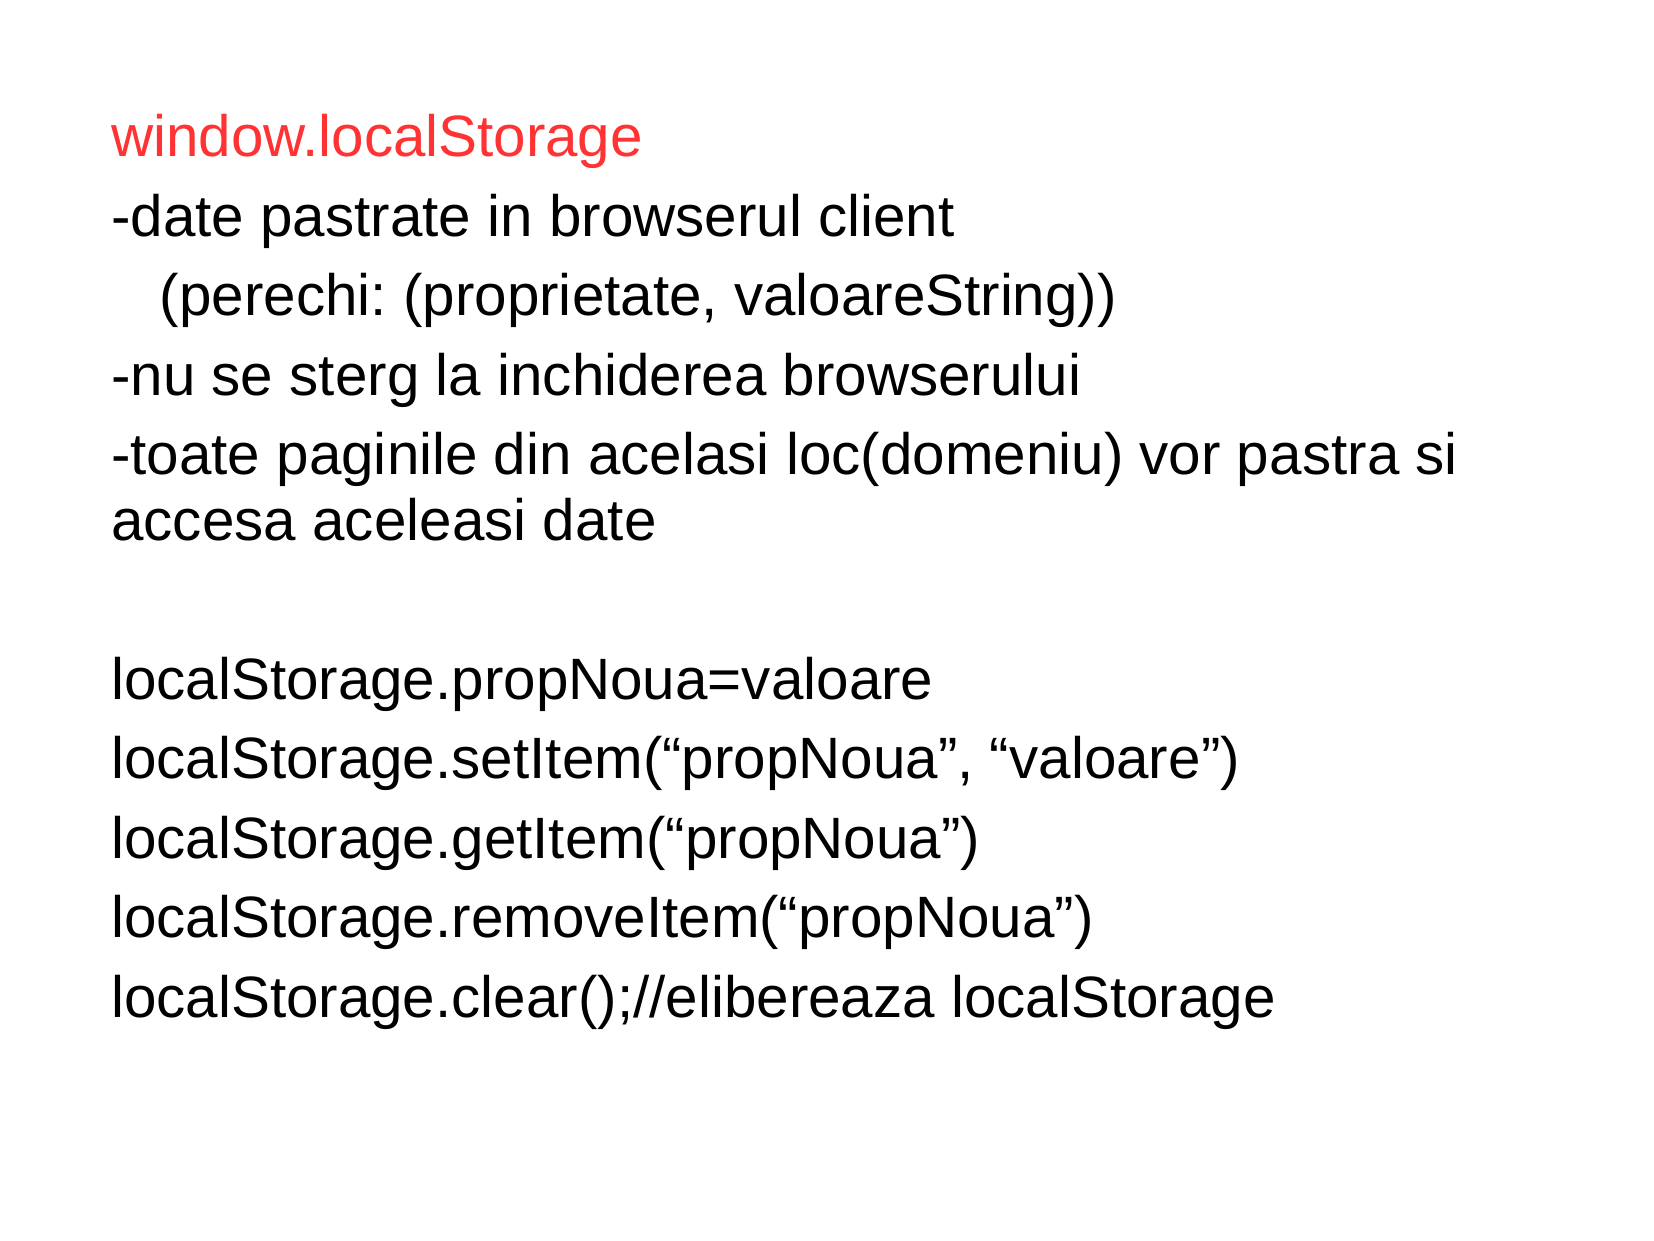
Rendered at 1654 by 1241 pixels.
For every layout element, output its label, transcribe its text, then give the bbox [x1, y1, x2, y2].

text_box window.localStorage -date pastrate in browserul client (perechi: (proprietate, valoareString)) -nu se sterg la inchiderea browserului -toate paginile din acelasi loc(domeniu) vor pastra si accesa aceleasi date localStorage.propNoua=valoare localStorage.setItem(“propNoua”, “valoare”) localStorage.getItem(“propNoua”) localStorage.removeItem(“propNoua”) localStorage.clear();//elibereaza localStorage [96, 96, 1585, 1199]
